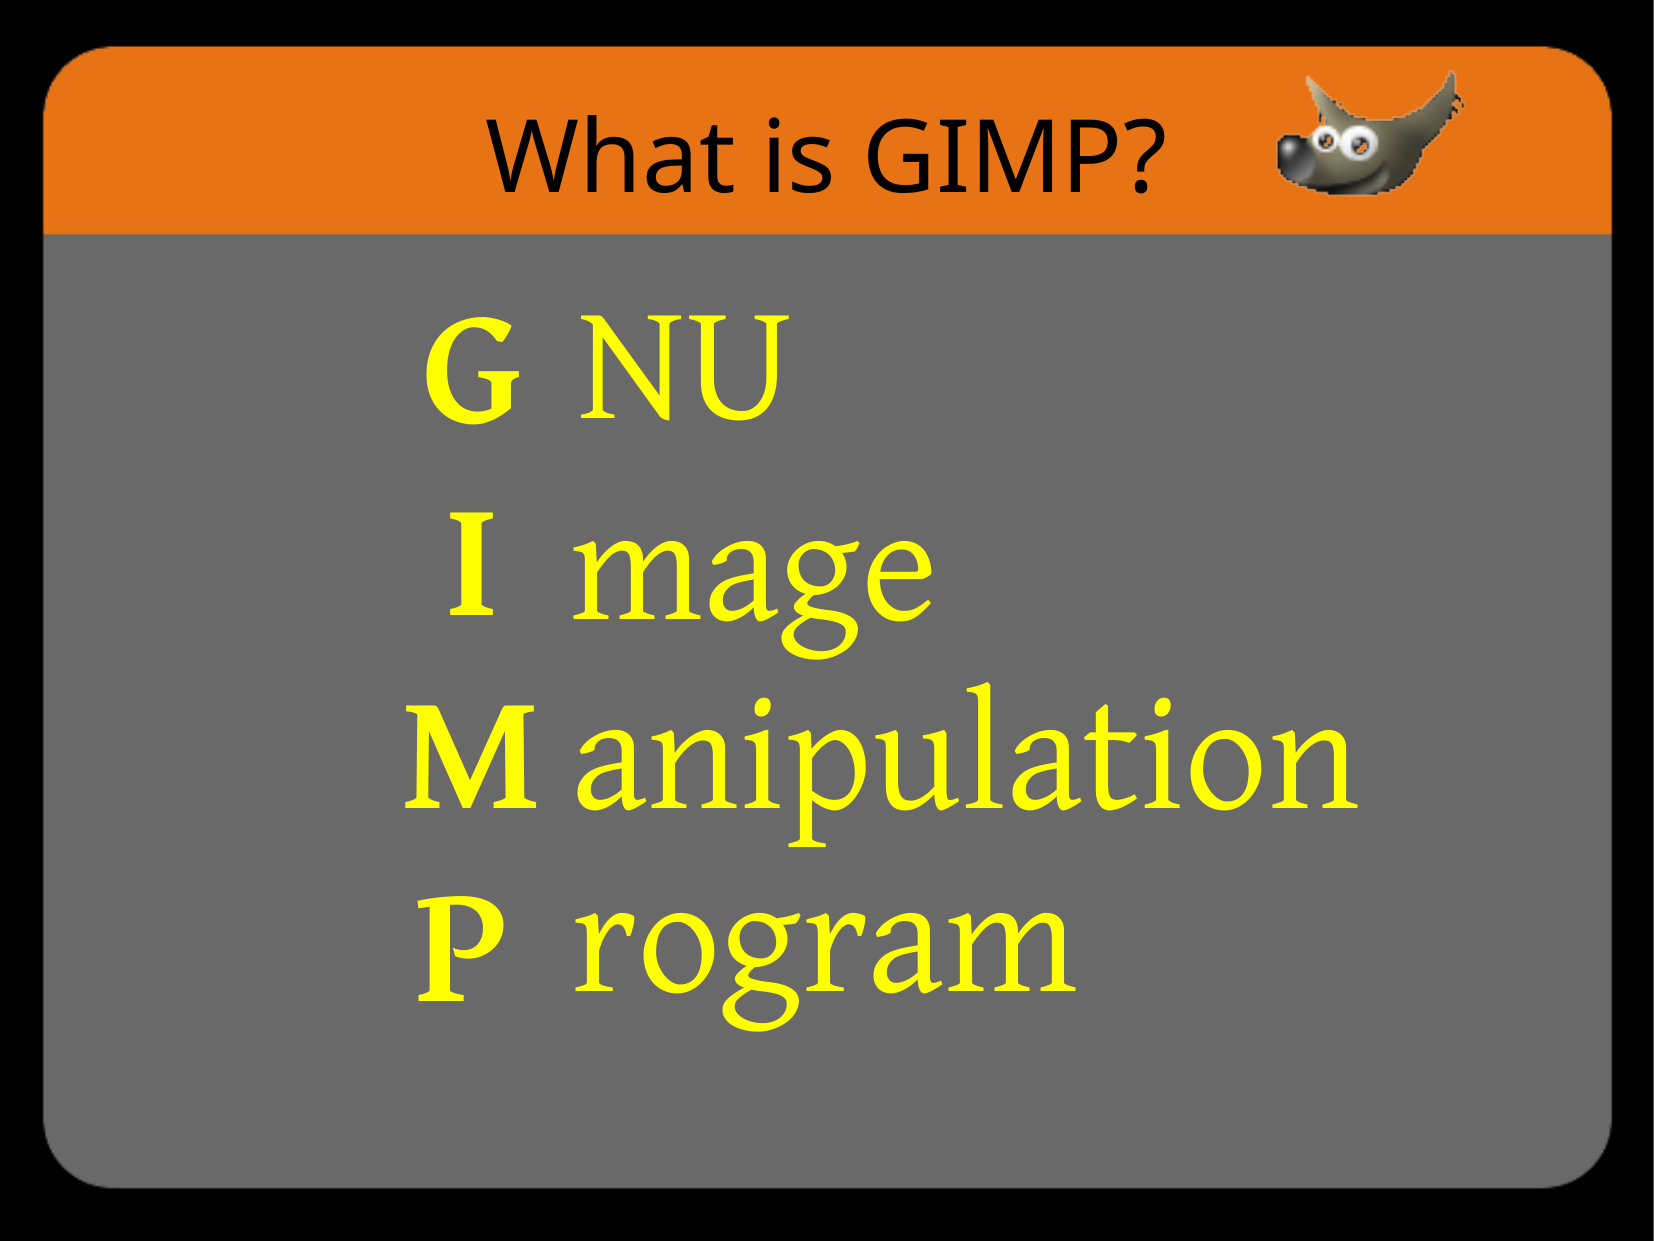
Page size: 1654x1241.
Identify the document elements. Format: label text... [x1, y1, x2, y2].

text_box rogram [556, 838, 1116, 1040]
text_box anipulation [556, 655, 1393, 857]
picture [0, 0, 1654, 1241]
title What is GIMP? [82, 49, 1571, 257]
subtitle G I M P [389, 290, 556, 1111]
text_box mage [555, 466, 1003, 668]
text_box NU [562, 265, 834, 466]
